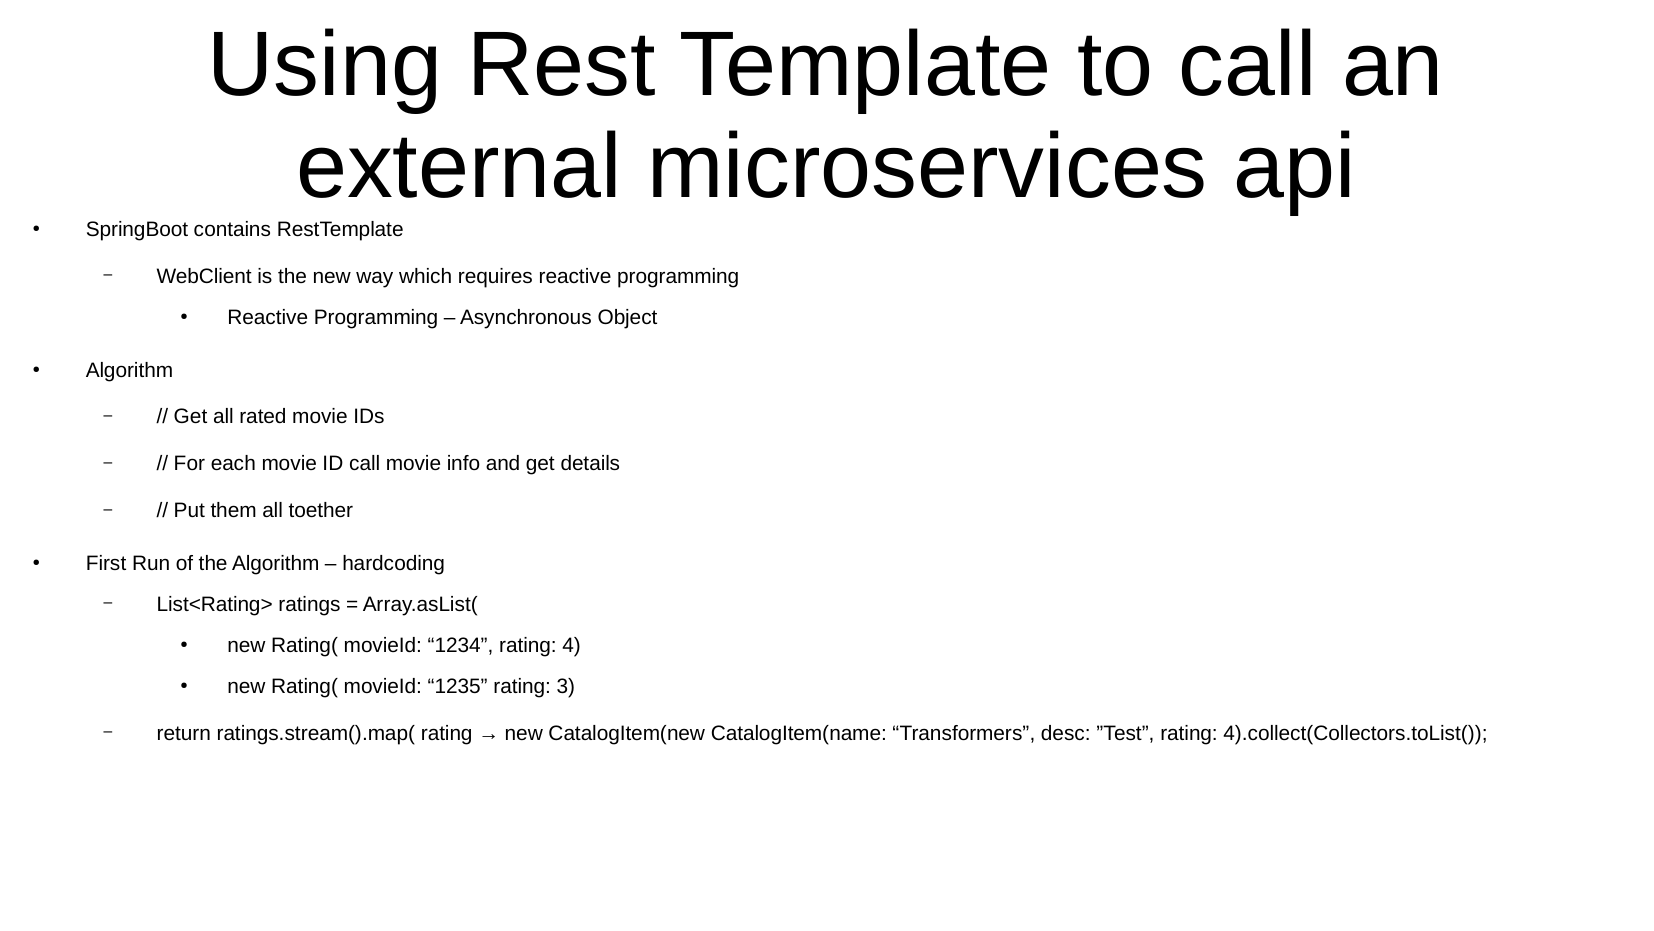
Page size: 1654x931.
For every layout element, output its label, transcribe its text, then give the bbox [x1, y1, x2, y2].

title Using Rest Template to call an external microservices api [82, 12, 1571, 217]
list SpringBoot contains RestTemplate WebClient is the new way which requires reactive programming Reactive Programming – Asynchronous Object Algorithm // Get all rated movie IDs // For each movie ID call movie info and get details // Put them all toether First Run of the Algorithm – hardcoding List<Rating> ratings = Array.asList( new Rating( movieId: “1234”, rating: 4) new Rating( movieId: “1235” rating: 3) return ratings.stream().map( rating → new CatalogItem(new CatalogItem(name: “Transformers”, desc: ”Test”, rating: 4).collect(Collectors.toList()); [15, 217, 1571, 916]
